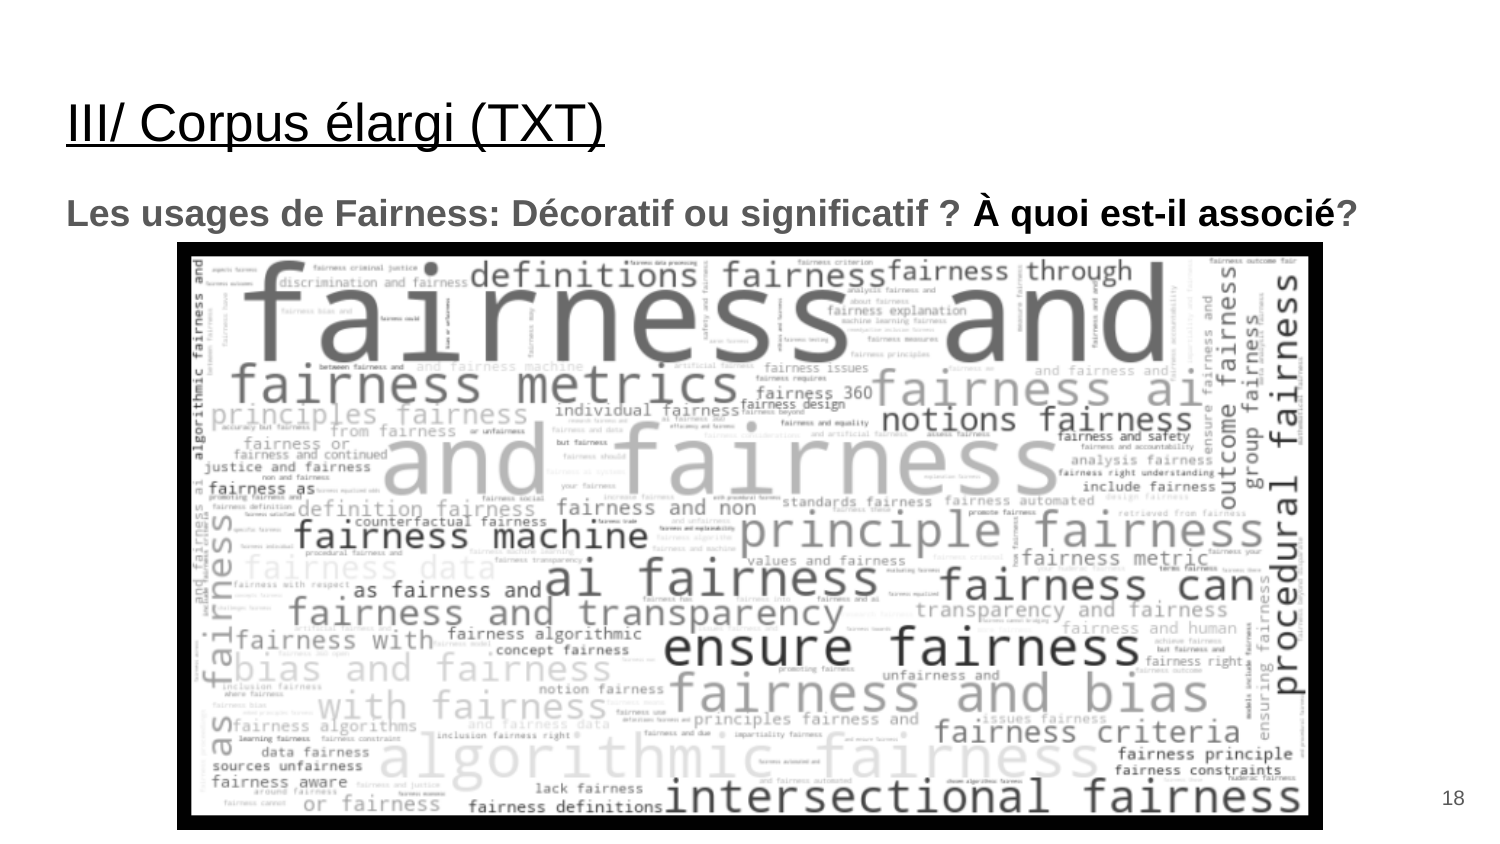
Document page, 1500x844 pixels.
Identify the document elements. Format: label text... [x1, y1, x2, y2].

slide_number <number> [1389, 764, 1480, 830]
title III/ Corpus élargi (TXT) [51, 72, 1449, 166]
picture [177, 249, 1323, 830]
text_box Les usages de Fairness: Décoratif ou significatif ? À quoi est-il associé? [51, 166, 1500, 249]
